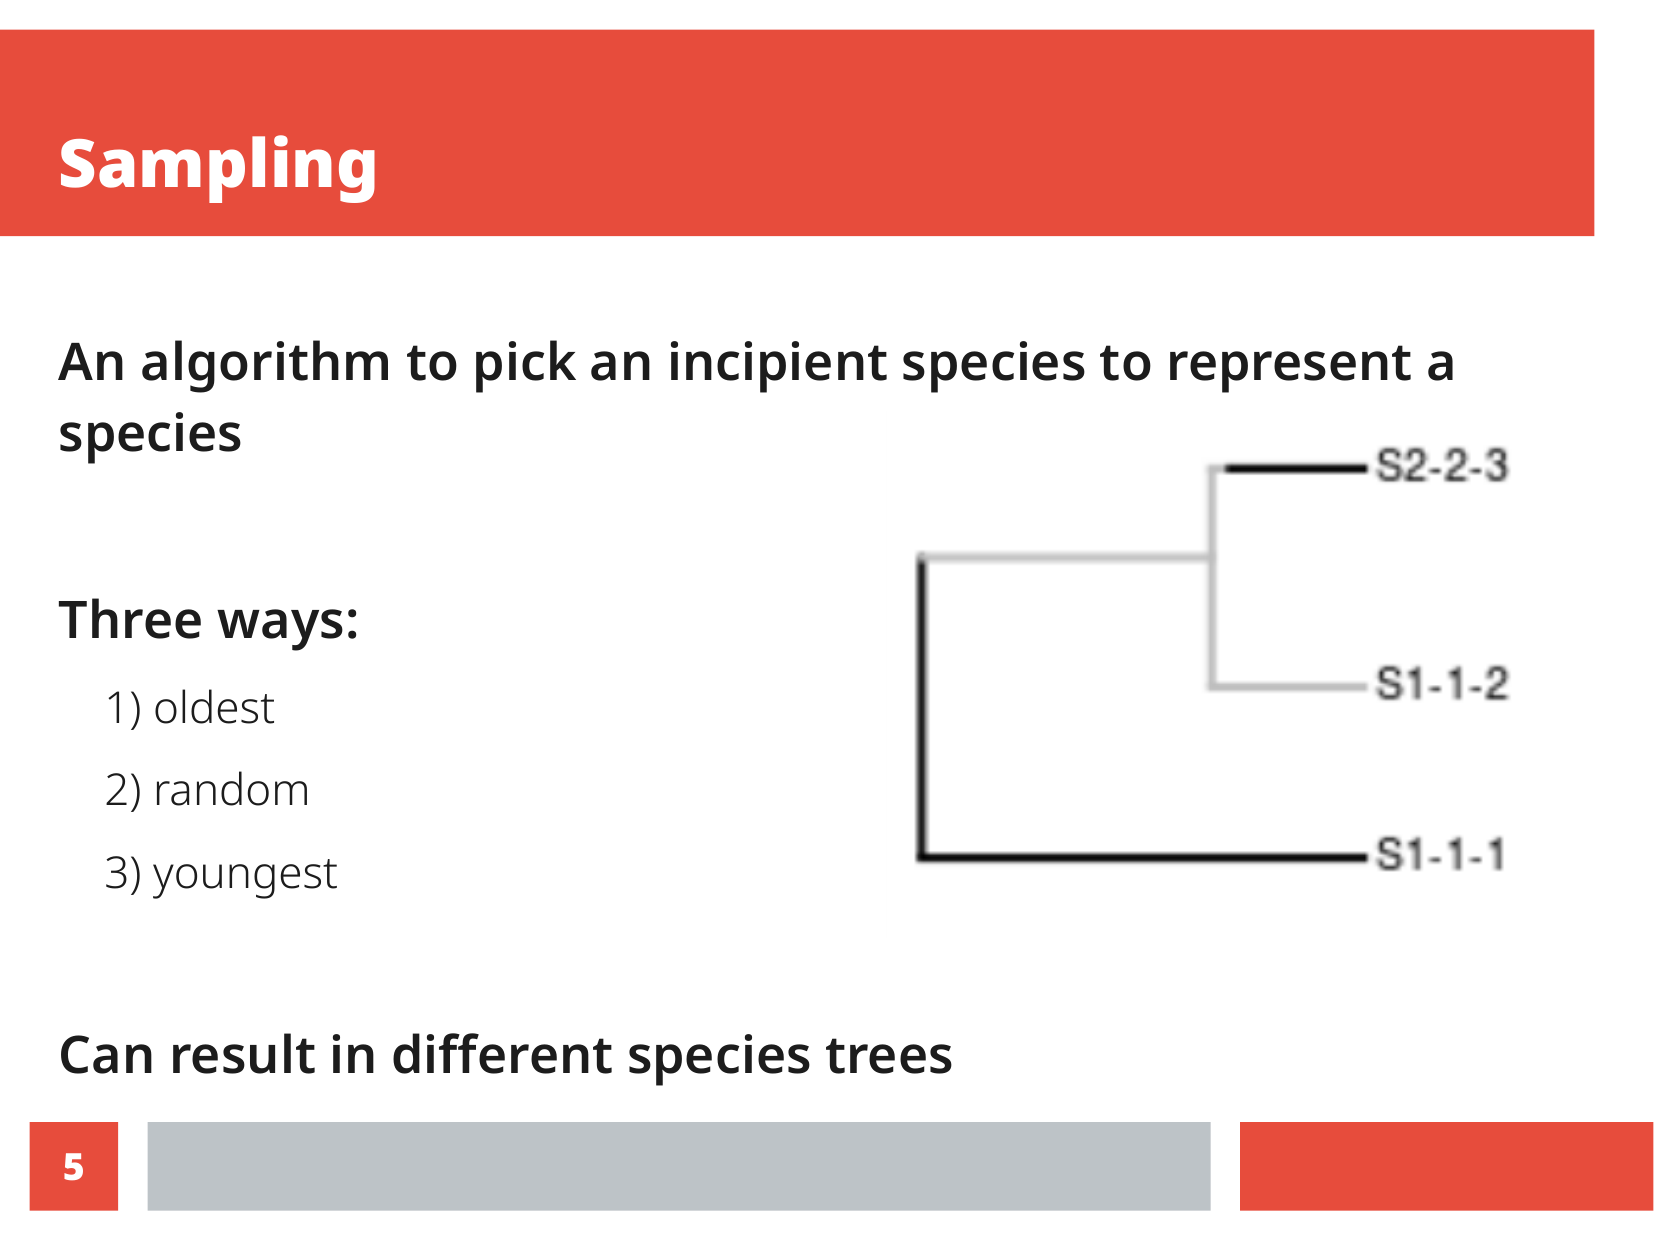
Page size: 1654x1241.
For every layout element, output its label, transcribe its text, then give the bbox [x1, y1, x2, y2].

picture [885, 411, 1606, 938]
title Sampling [59, 59, 1595, 207]
list An algorithm to pick an incipient species to represent a species Three ways: 1) oldest 2) random 3) youngest Can result in different species trees [59, 324, 1591, 1093]
